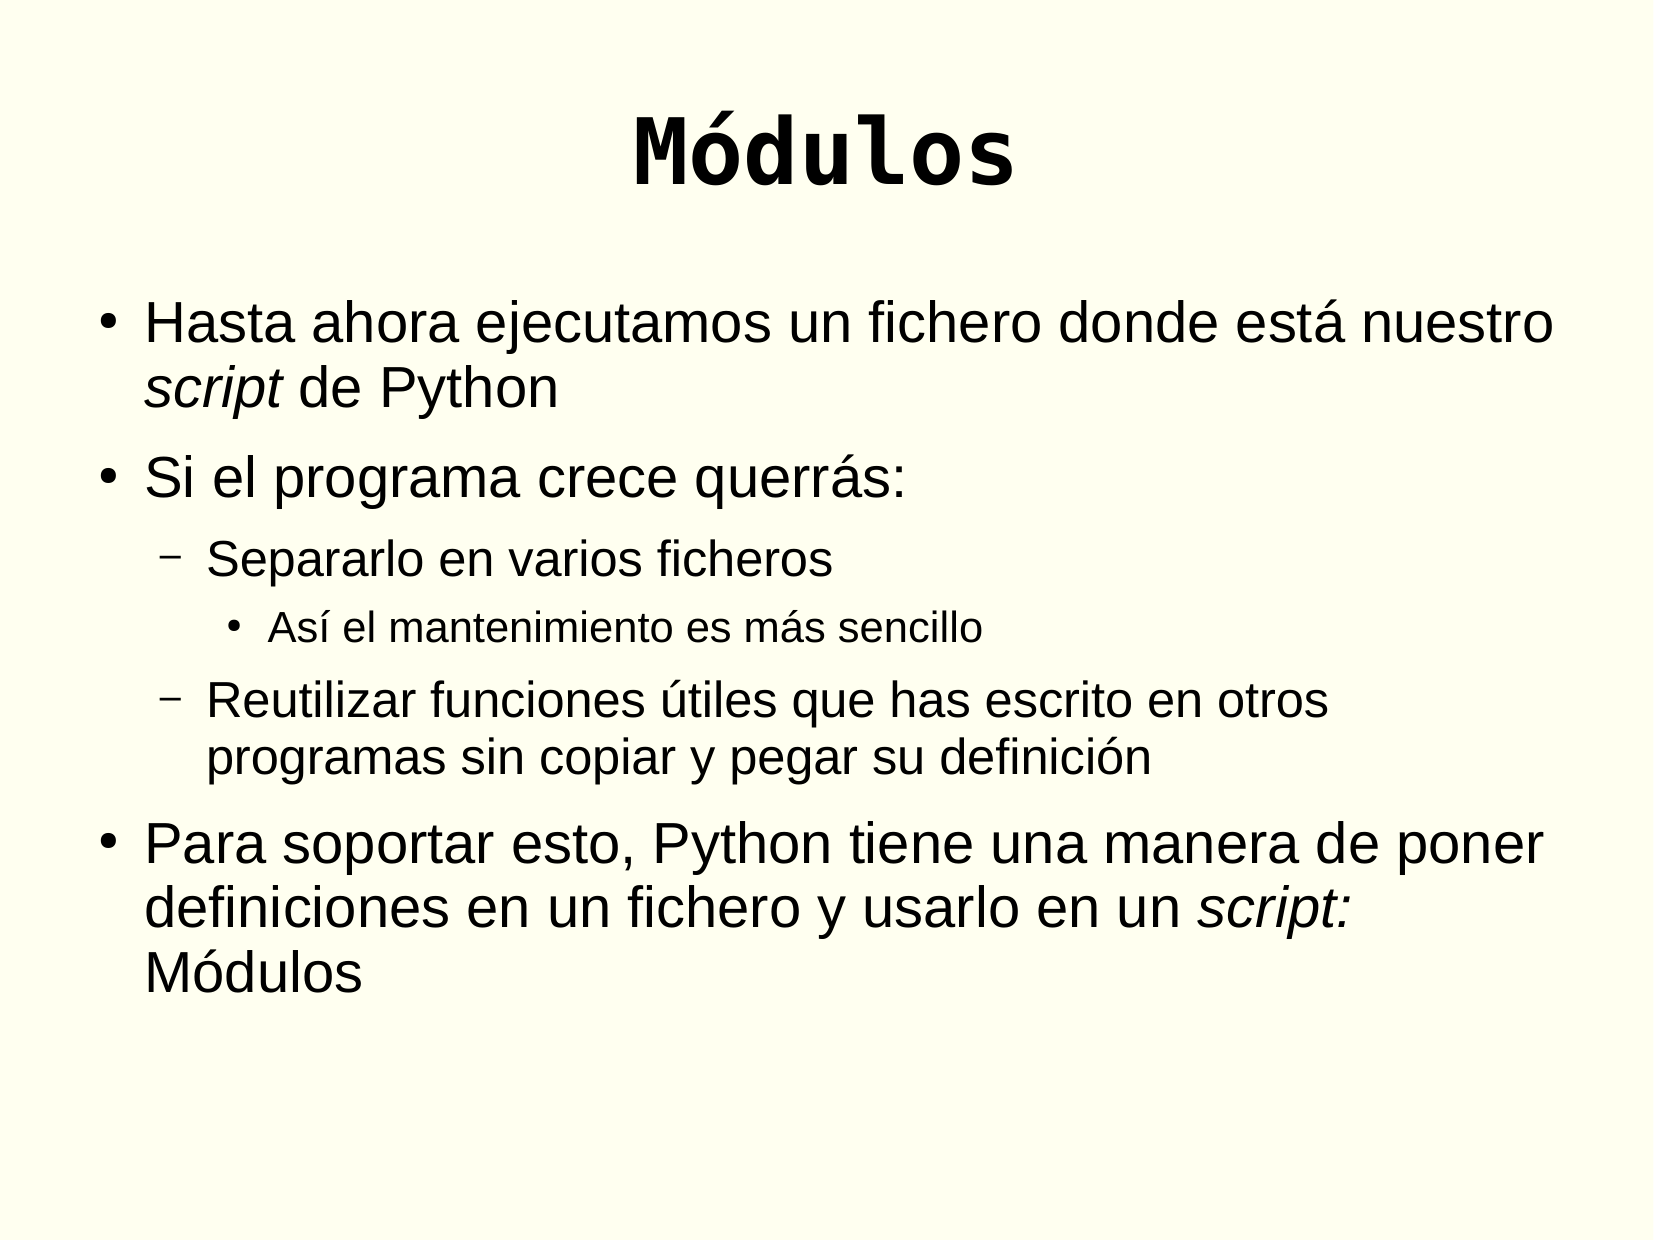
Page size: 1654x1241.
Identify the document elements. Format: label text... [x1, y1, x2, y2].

list Hasta ahora ejecutamos un fichero donde está nuestro script de Python Si el programa crece querrás: Separarlo en varios ficheros Así el mantenimiento es más sencillo Reutilizar funciones útiles que has escrito en otros programas sin copiar y pegar su definición Para soportar esto, Python tiene una manera de poner definiciones en un fichero y usarlo en un script: Módulos [82, 290, 1571, 1010]
title Módulos [82, 49, 1571, 257]
